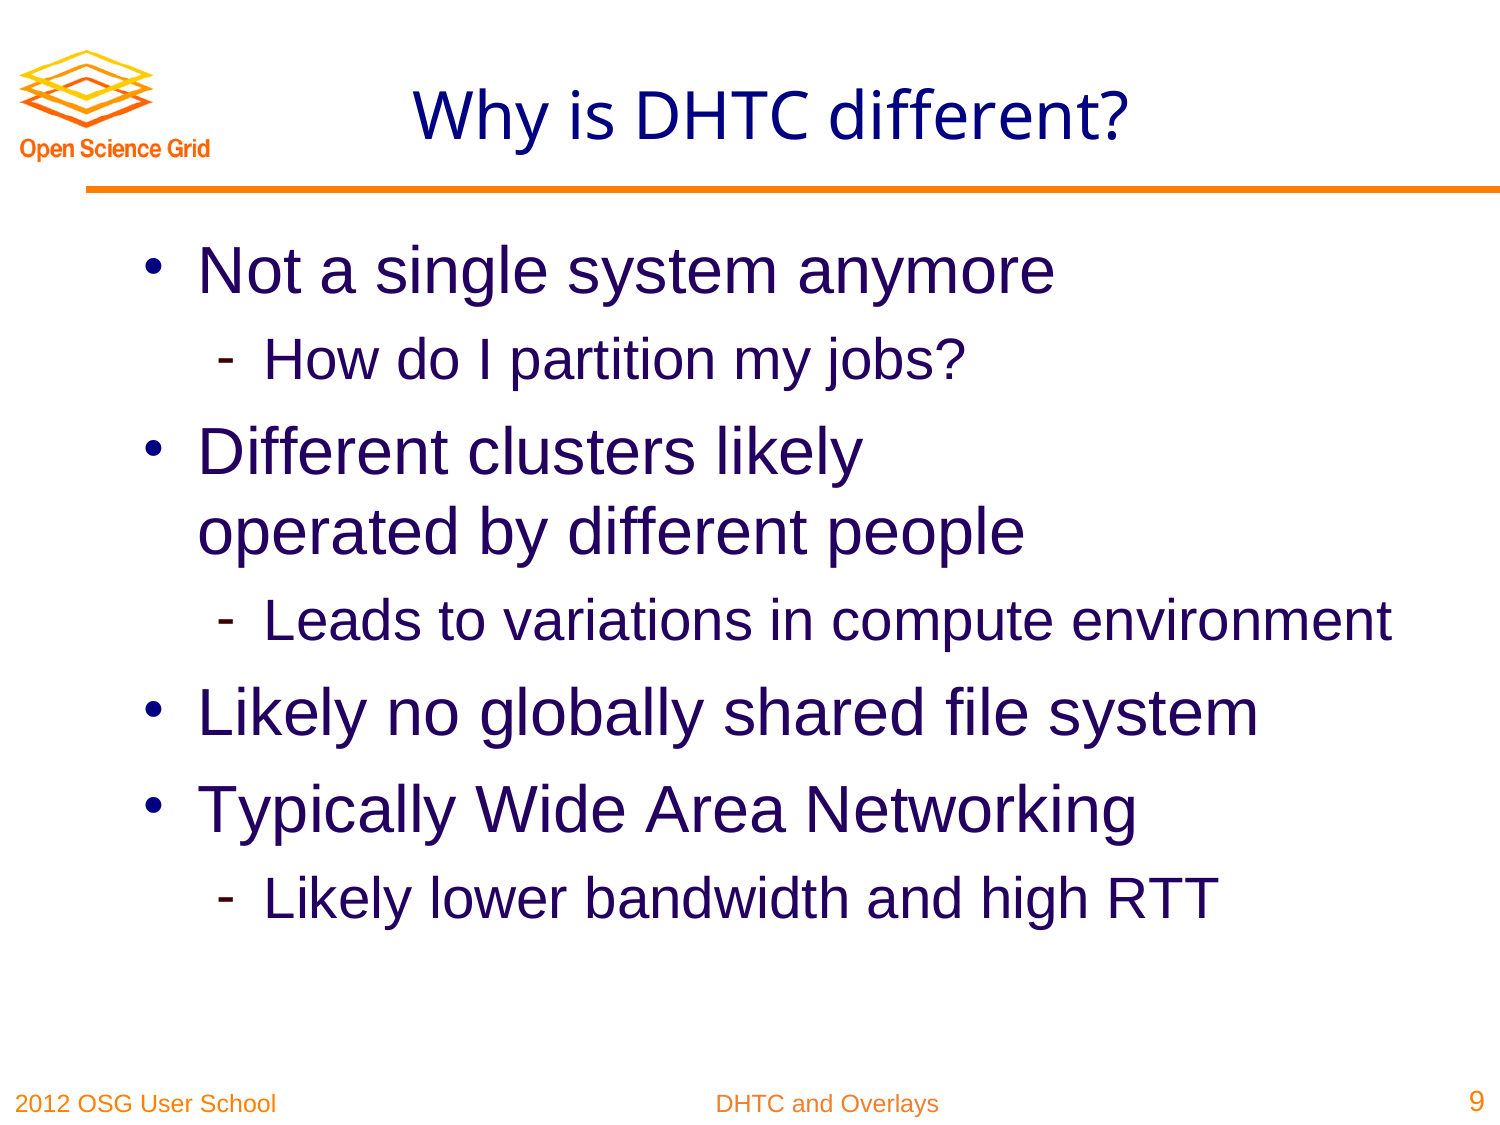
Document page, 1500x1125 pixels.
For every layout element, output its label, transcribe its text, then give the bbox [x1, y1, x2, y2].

text_box <number> [1431, 1050, 1500, 1125]
picture [0, 27, 201, 179]
list Not a single system anymore How do I partition my jobs? Different clusters likely operated by different people Leads to variations in compute environment Likely no globally shared file system Typically Wide Area Networking Likely lower bandwidth and high RTT [127, 218, 1463, 1019]
title Why is DHTC different? [201, 18, 1342, 207]
